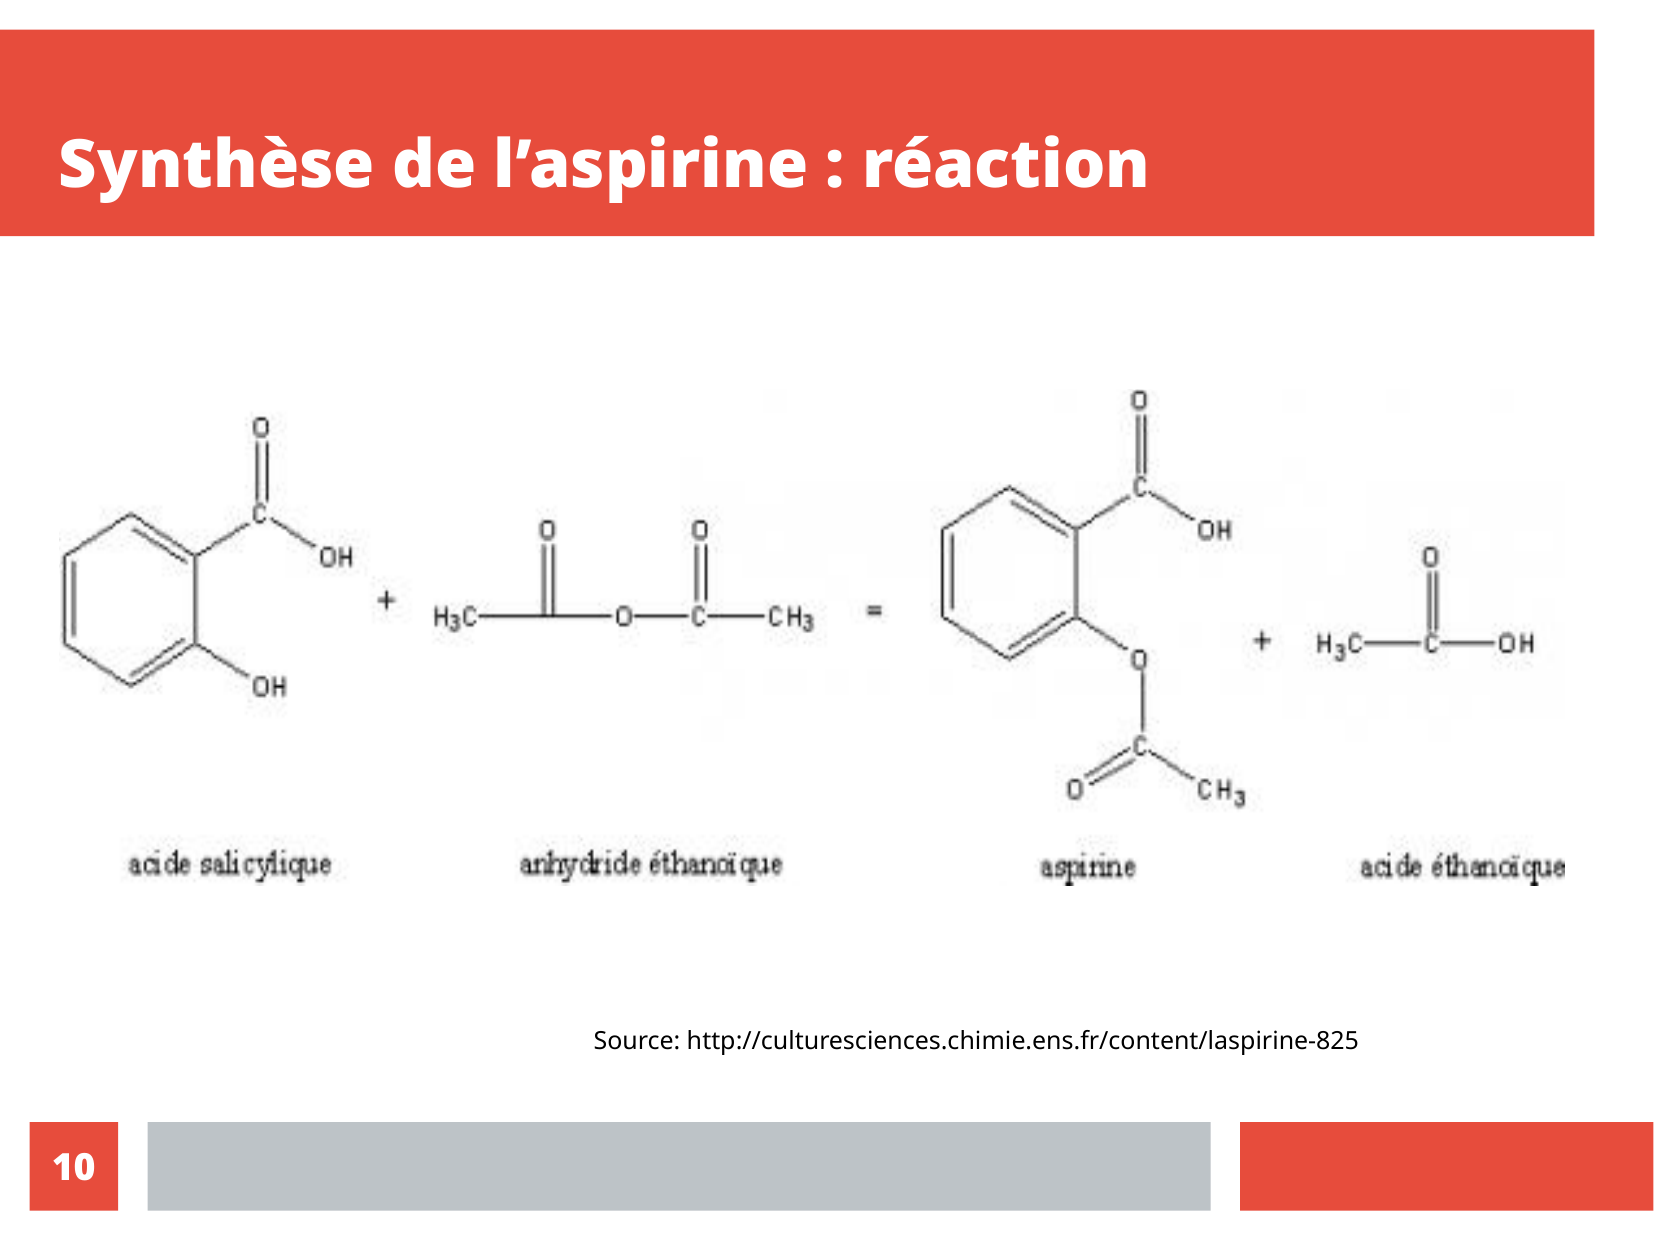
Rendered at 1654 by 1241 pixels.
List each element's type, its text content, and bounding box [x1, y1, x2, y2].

title Synthèse de l’aspirine : réaction [59, 59, 1595, 207]
text_box Source: http://culturesciences.chimie.ens.fr/content/laspirine-825 [578, 1015, 1536, 1075]
picture [59, 389, 1565, 886]
